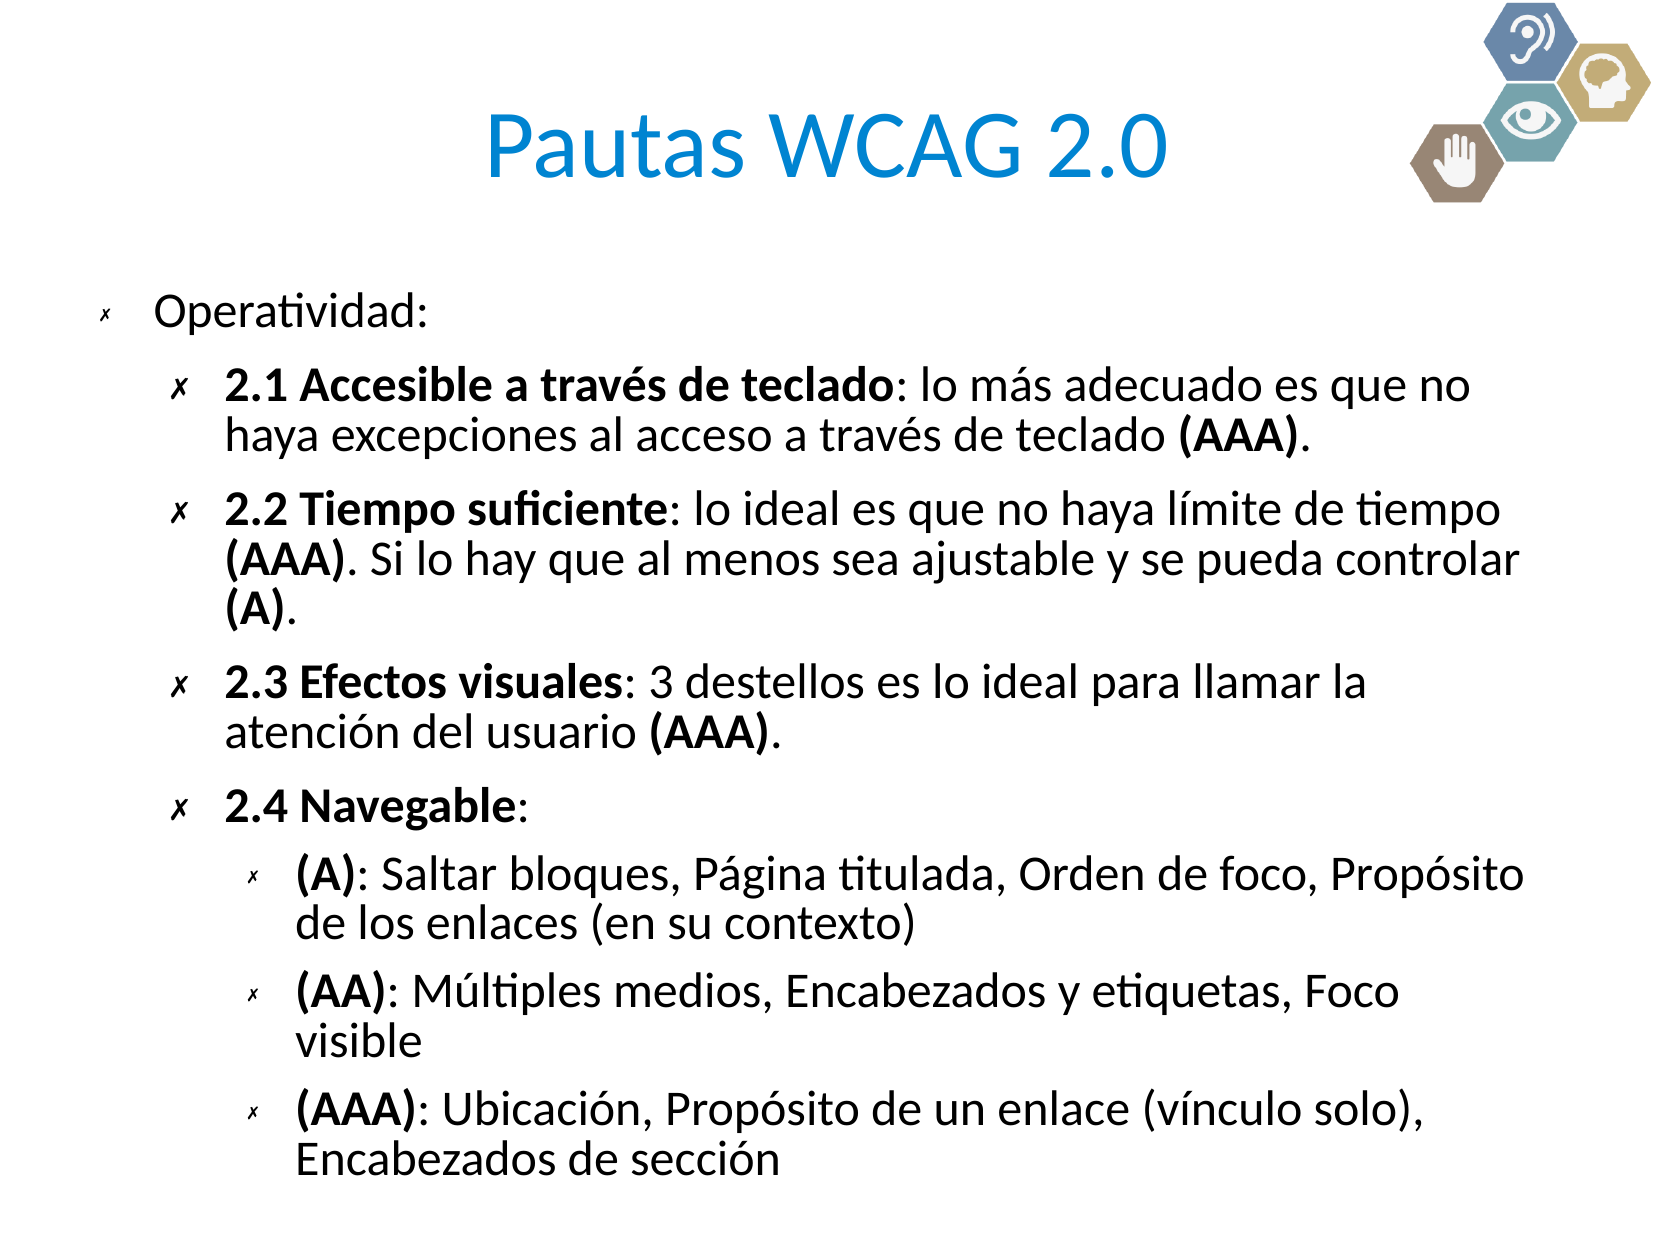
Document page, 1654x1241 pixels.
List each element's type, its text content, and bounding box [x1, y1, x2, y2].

list Operatividad: 2.1 Accesible a través de teclado: lo más adecuado es que no haya excepciones al acceso a través de teclado (AAA). 2.2 Tiempo suficiente: lo ideal es que no haya límite de tiempo (AAA). Si lo hay que al menos sea ajustable y se pueda controlar (A). 2.3 Efectos visuales: 3 destellos es lo ideal para llamar la atención del usuario (AAA). 2.4 Navegable: (A): Saltar bloques, Página titulada, Orden de foco, Propósito de los enlaces (en su contexto) (AA): Múltiples medios, Encabezados y etiquetas, Foco visible (AAA): Ubicación, Propósito de un enlace (vínculo solo), Encabezados de sección [82, 290, 1538, 1189]
title Pautas WCAG 2.0 [82, 49, 1571, 257]
picture [1405, 0, 1654, 206]
